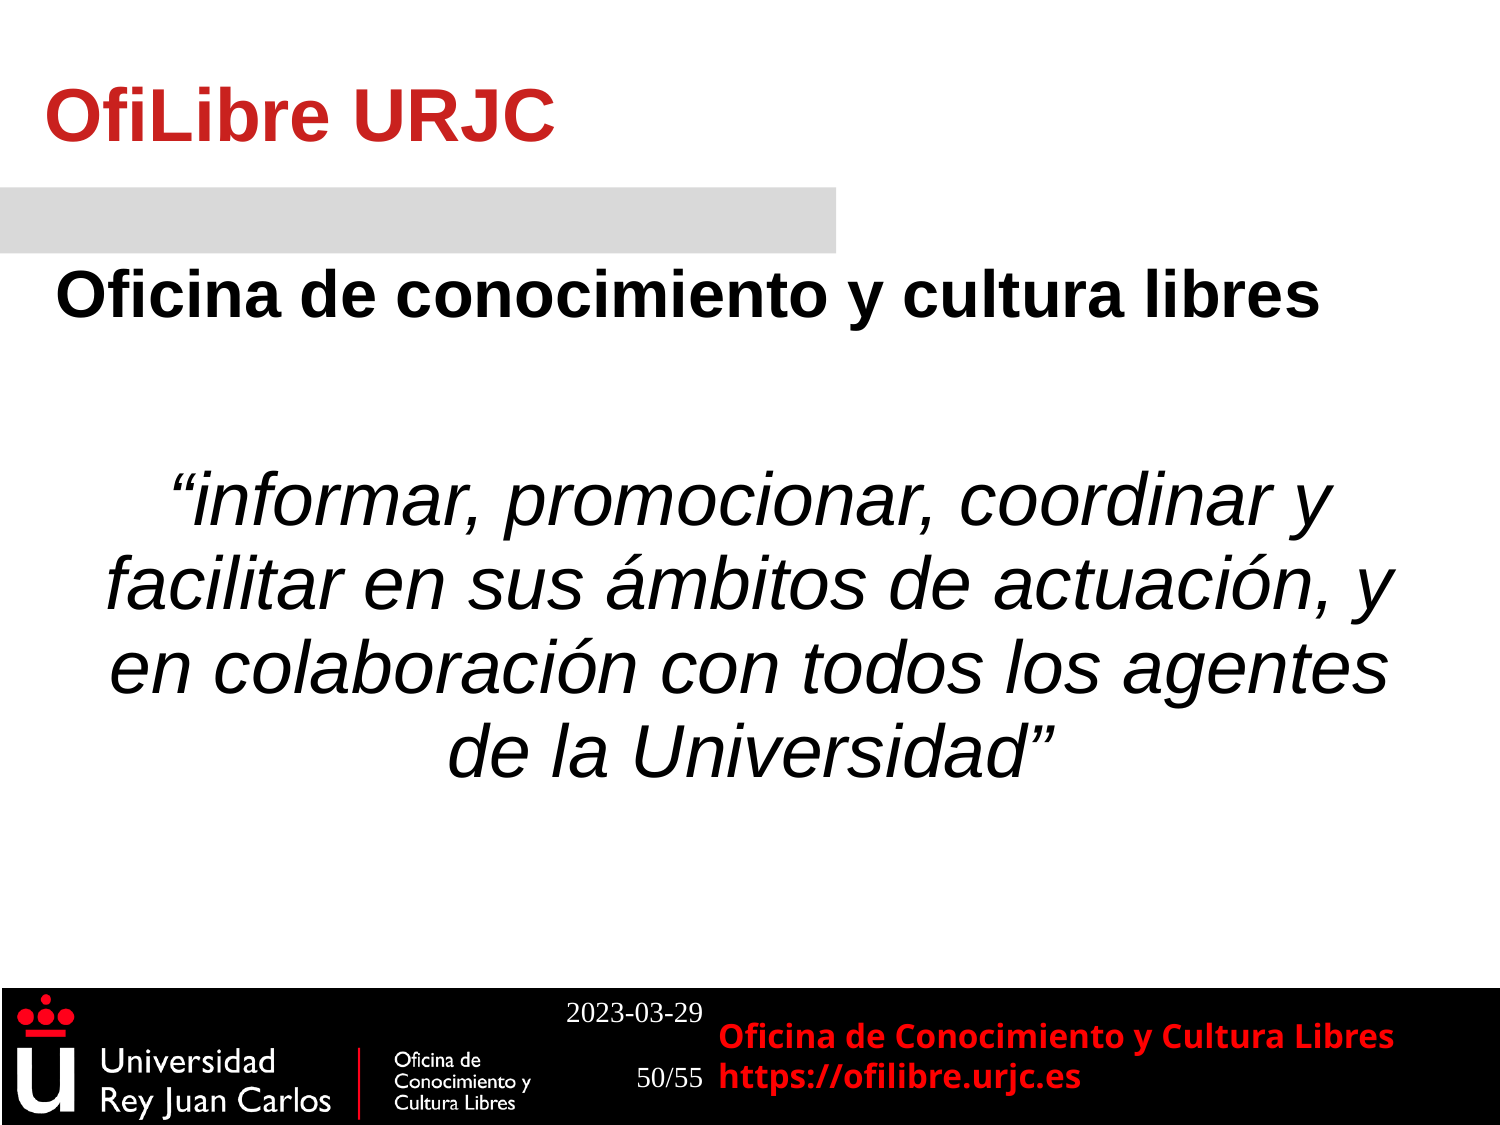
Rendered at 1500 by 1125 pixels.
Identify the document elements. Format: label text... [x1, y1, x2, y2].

text_box Oficina de conocimiento y cultura libres [40, 249, 1366, 346]
text_box OfiLibre URJC [30, 66, 1036, 249]
picture [17, 994, 531, 1120]
text_box “informar, promocionar, coordinar y facilitar en sus ámbitos de actuación, y en colaboración con todos los agentes de la Universidad” [45, 450, 1456, 856]
title [75, 7, 1425, 196]
